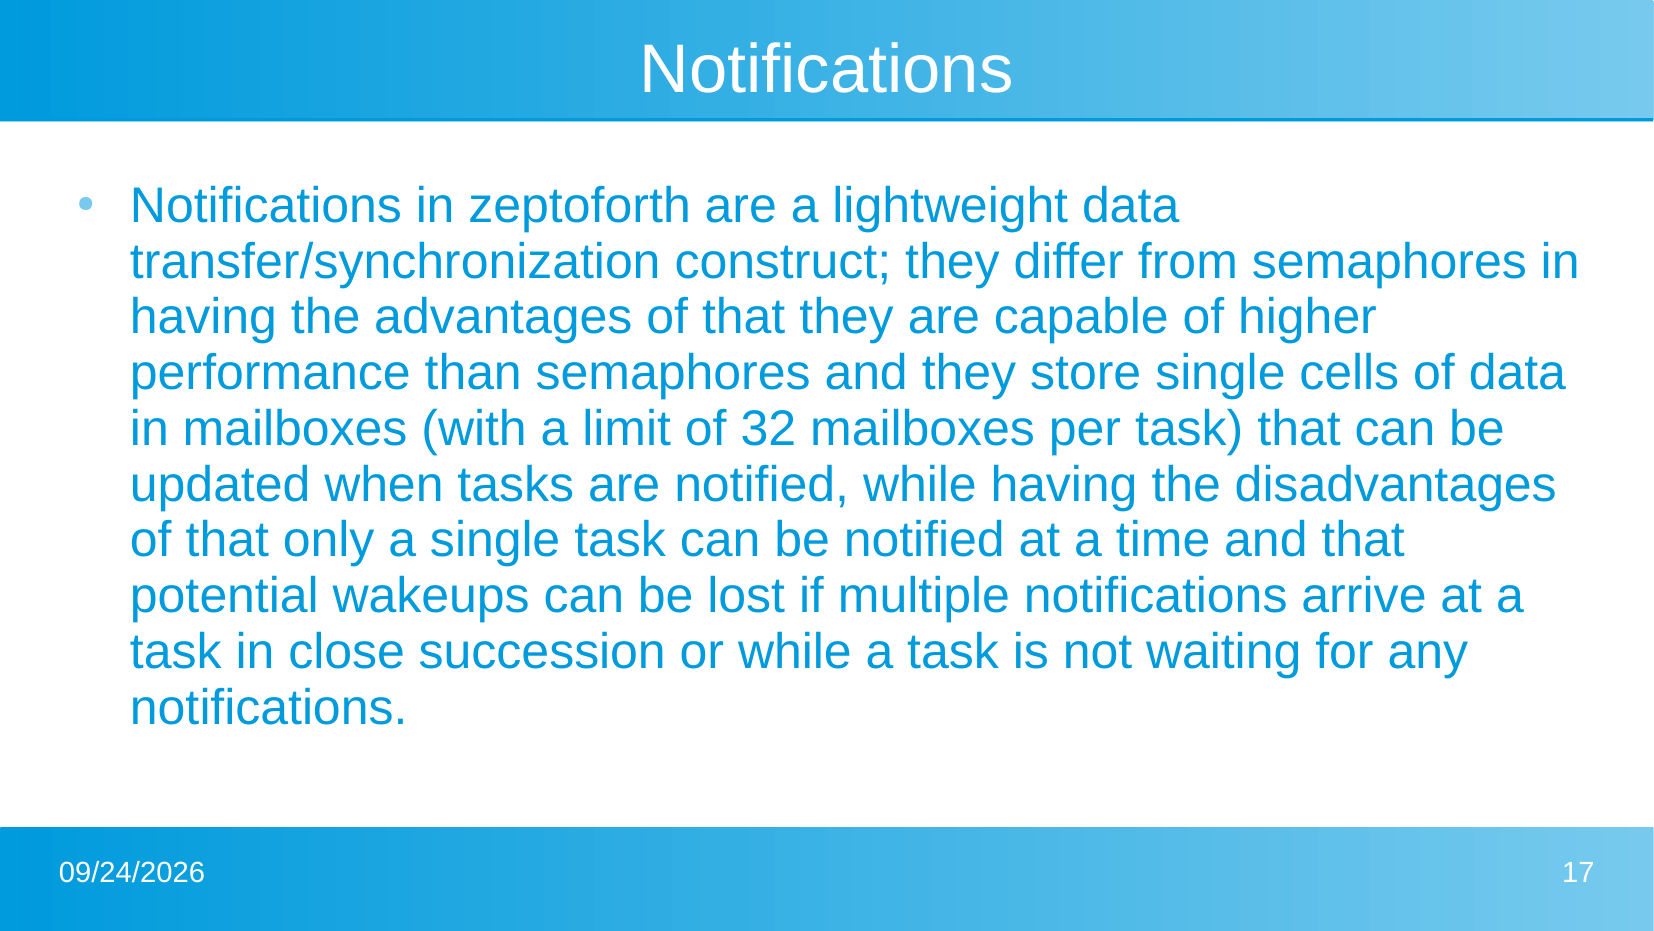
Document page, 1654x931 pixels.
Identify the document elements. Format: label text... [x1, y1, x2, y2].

title Notifications [59, 29, 1595, 108]
list Notifications in zeptoforth are a lightweight data transfer/synchronization construct; they differ from semaphores in having the advantages of that they are capable of higher performance than semaphores and they store single cells of data in mailboxes (with a limit of 32 mailboxes per task) that can be updated when tasks are notified, while having the disadvantages of that only a single task can be notified at a time and that potential wakeups can be lost if multiple notifications arrive at a task in close succession or while a task is not waiting for any notifications. [59, 177, 1595, 768]
